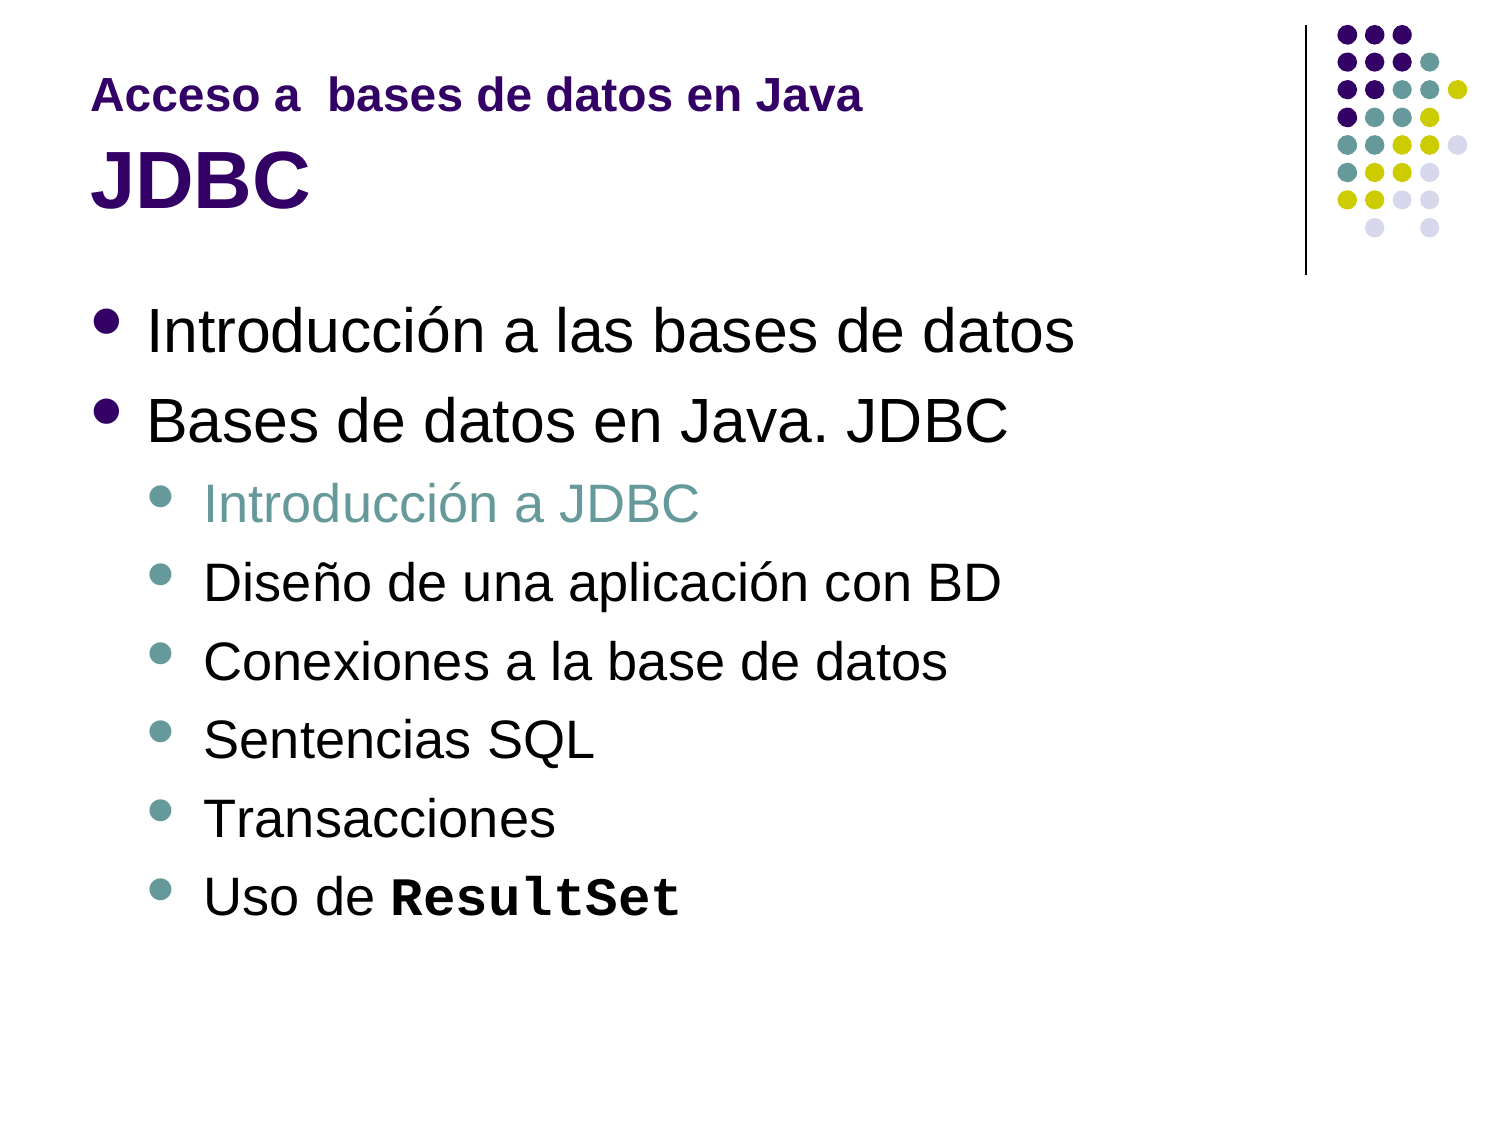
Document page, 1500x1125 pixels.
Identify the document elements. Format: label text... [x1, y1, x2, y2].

list Introducción a las bases de datos Bases de datos en Java. JDBC Introducción a JDBC Diseño de una aplicación con BD Conexiones a la base de datos Sentencias SQL Transacciones Uso de ResultSet [75, 282, 1426, 1006]
title Acceso a bases de datos en Java JDBC [74, 20, 1313, 233]
